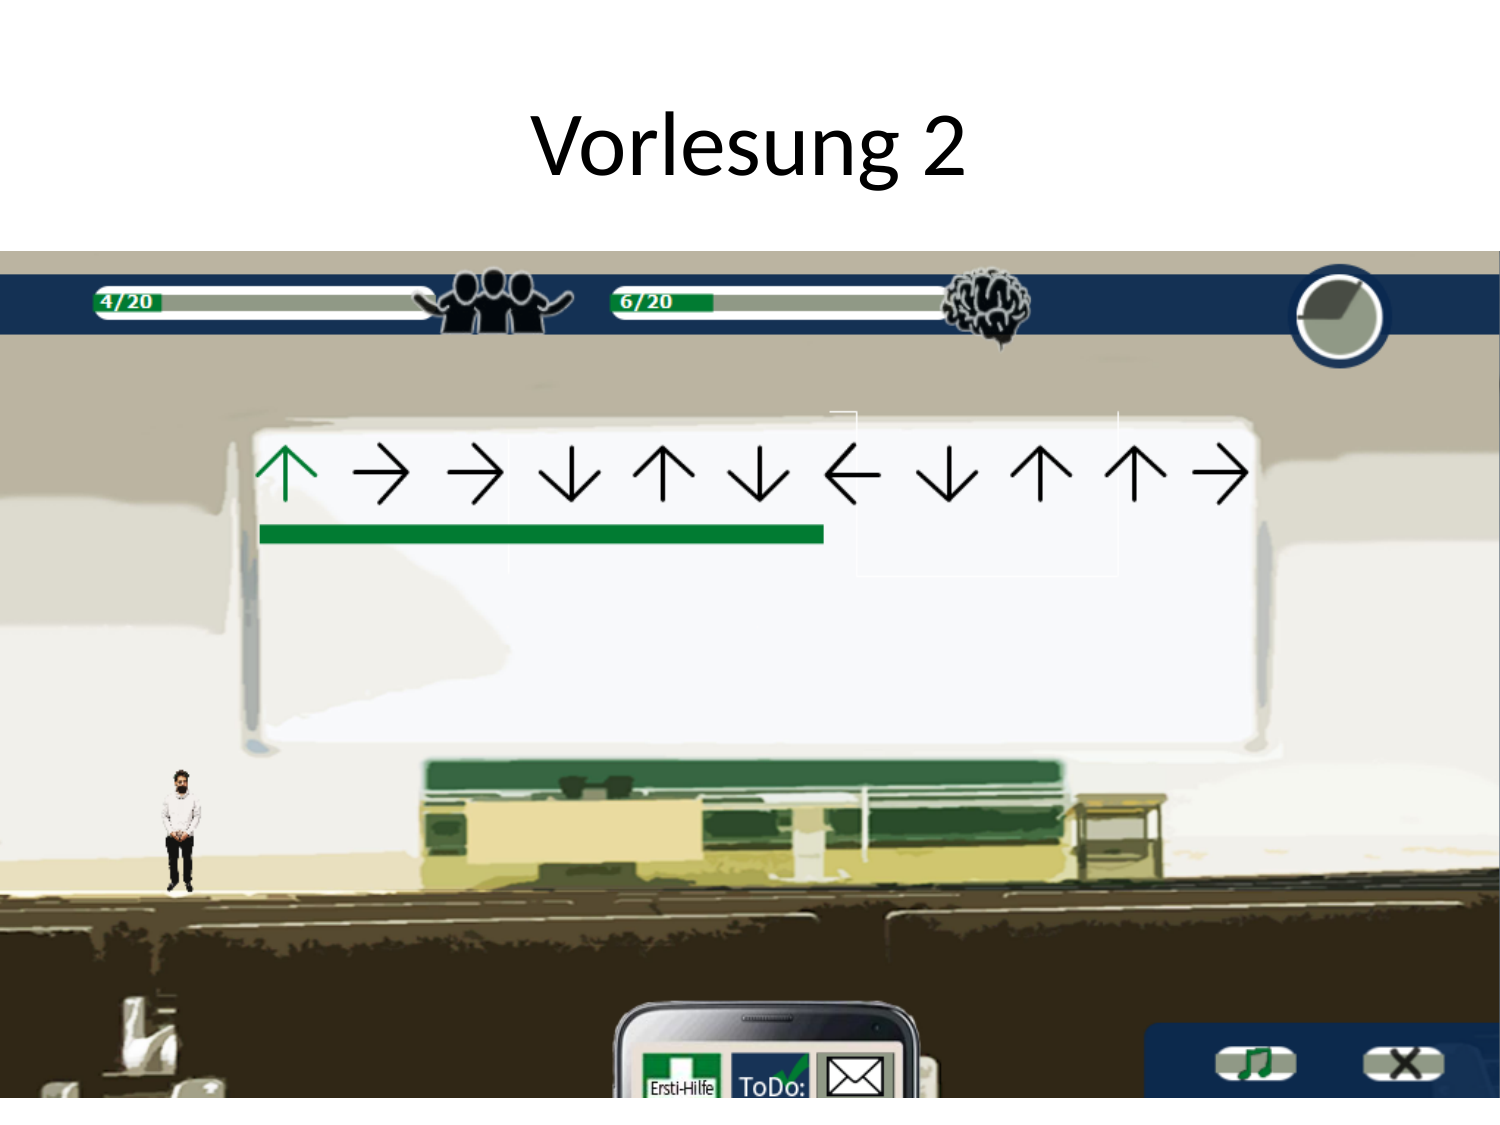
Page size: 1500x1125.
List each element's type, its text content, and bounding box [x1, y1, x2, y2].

title Vorlesung 2 [75, 45, 1426, 233]
picture [0, 251, 1500, 1098]
